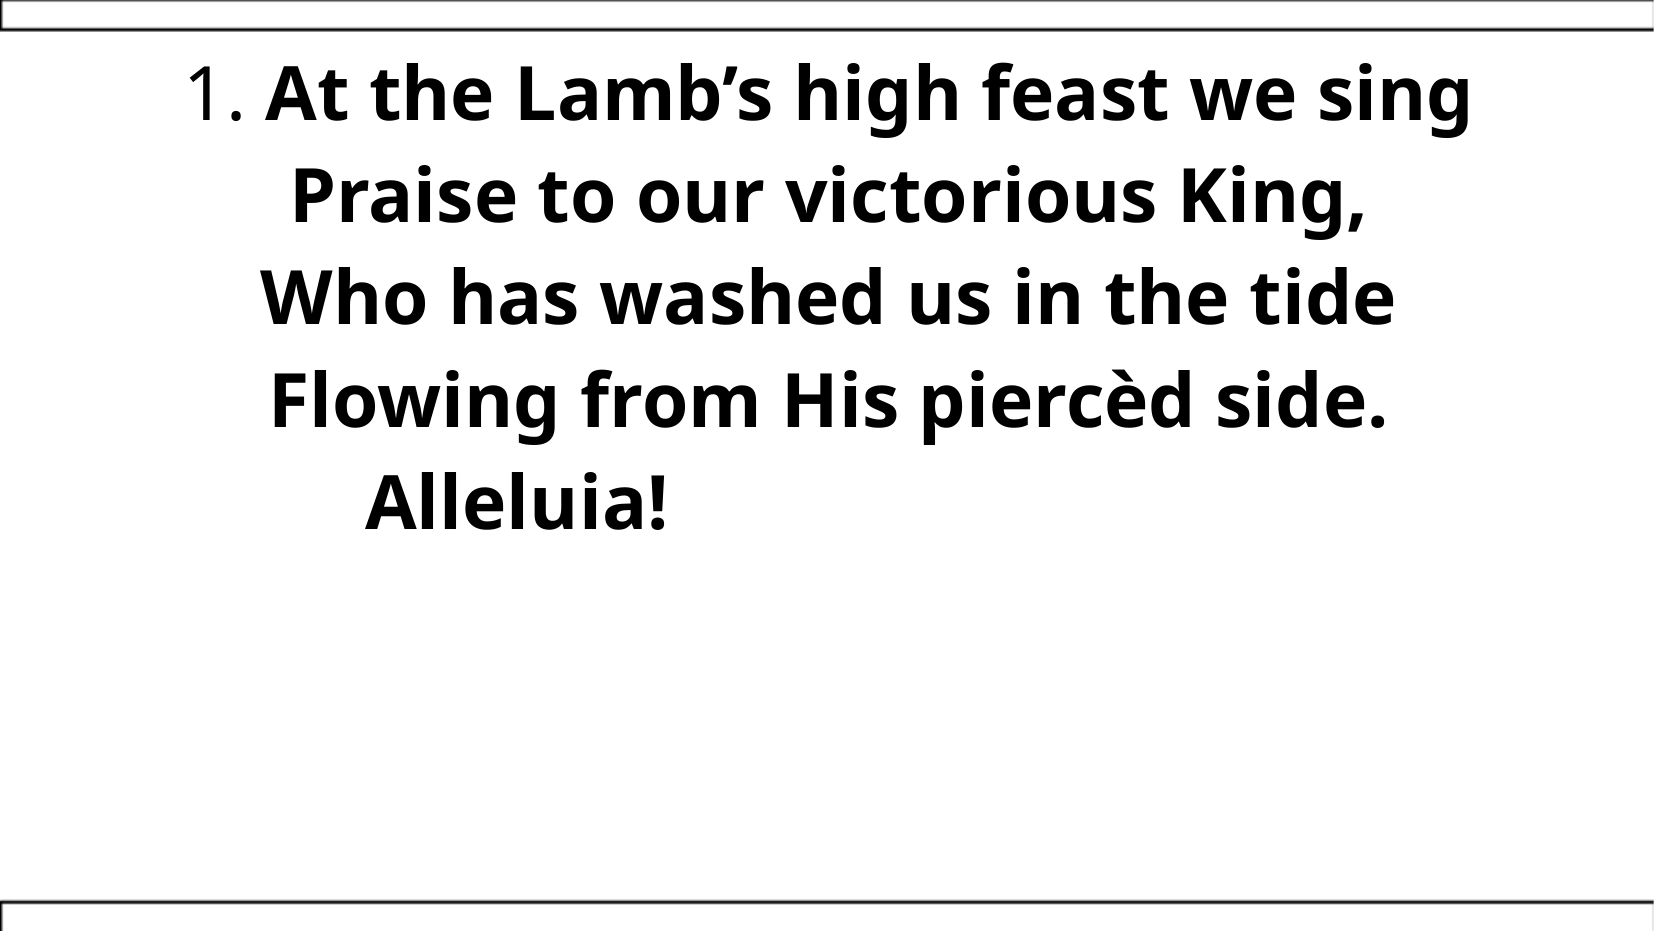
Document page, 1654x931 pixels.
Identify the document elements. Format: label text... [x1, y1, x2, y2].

picture [0, 0, 1654, 931]
text_box 1. At the Lamb’s high feast we sing Praise to our victorious King, Who has washed us in the tide Flowing from His piercèd side. Alleluia! [79, 32, 1580, 547]
